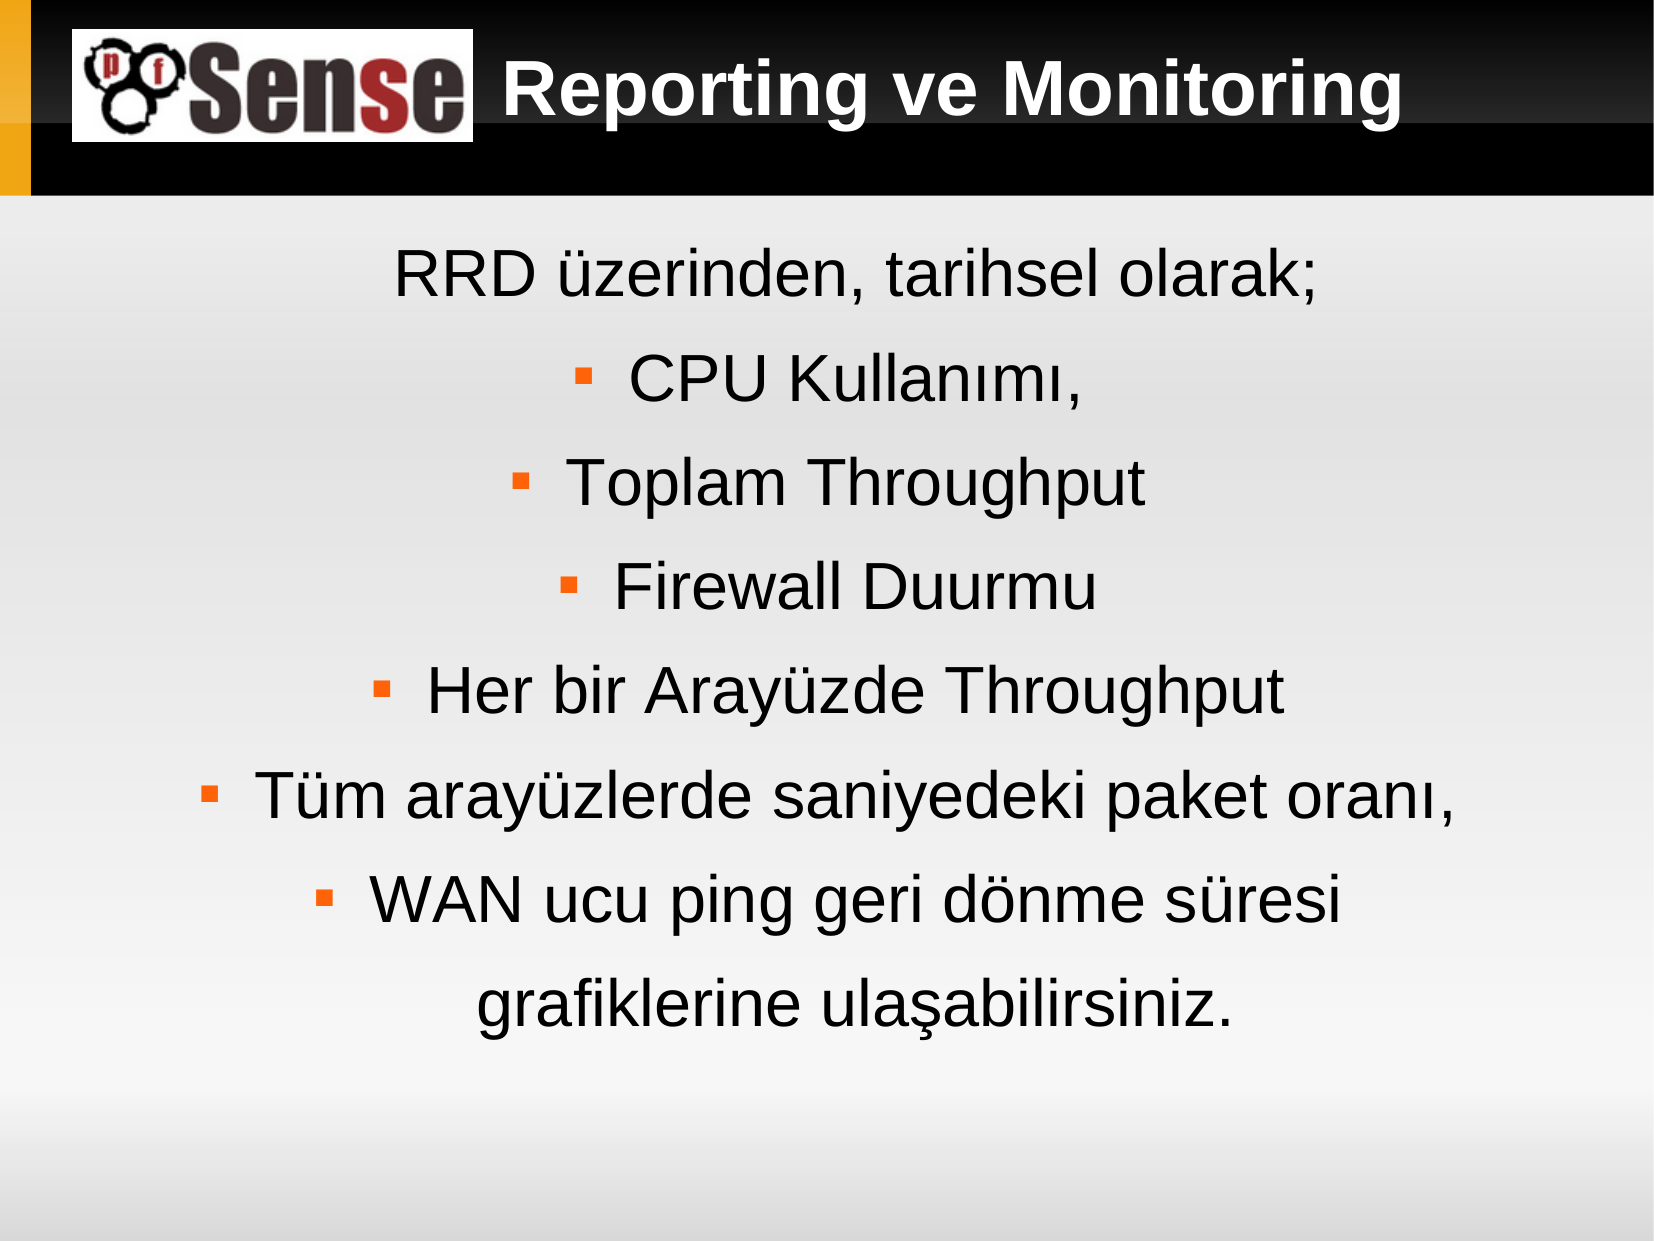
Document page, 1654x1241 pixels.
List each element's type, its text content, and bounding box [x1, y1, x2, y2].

title Reporting ve Monitoring [501, 0, 1625, 178]
list RRD üzerinden, tarihsel olarak; CPU Kullanımı, Toplam Throughput Firewall Duurmu Her bir Arayüzde Throughput Tüm arayüzlerde saniyedeki paket oranı, WAN ucu ping geri dönme süresi grafiklerine ulaşabilirsiniz. [76, 236, 1565, 1055]
picture [0, 0, 1654, 1241]
